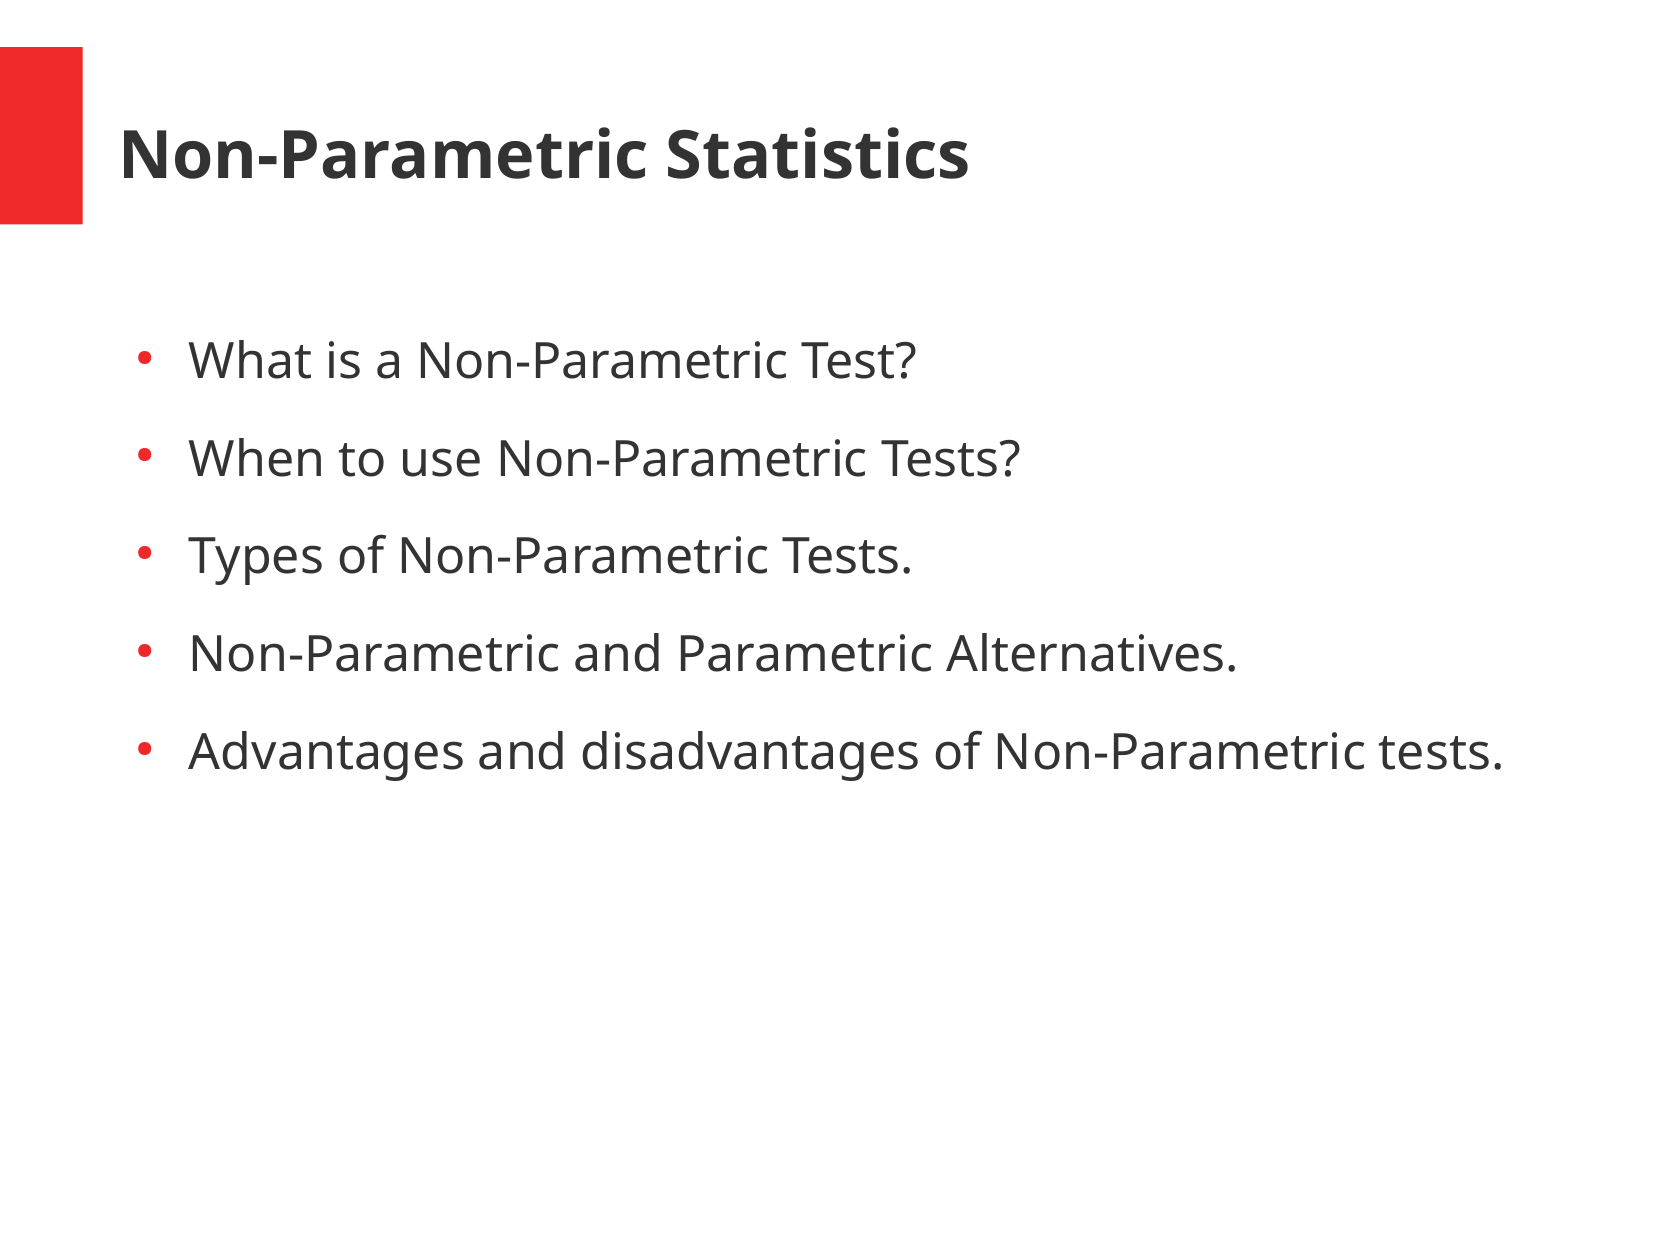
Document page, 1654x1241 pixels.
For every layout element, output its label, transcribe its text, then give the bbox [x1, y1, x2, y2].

list What is a Non-Parametric Test? When to use Non-Parametric Tests? Types of Non-Parametric Tests. Non-Parametric and Parametric Alternatives. Advantages and disadvantages of Non-Parametric tests. [118, 324, 1536, 1074]
title Non-Parametric Statistics [118, 49, 1571, 257]
